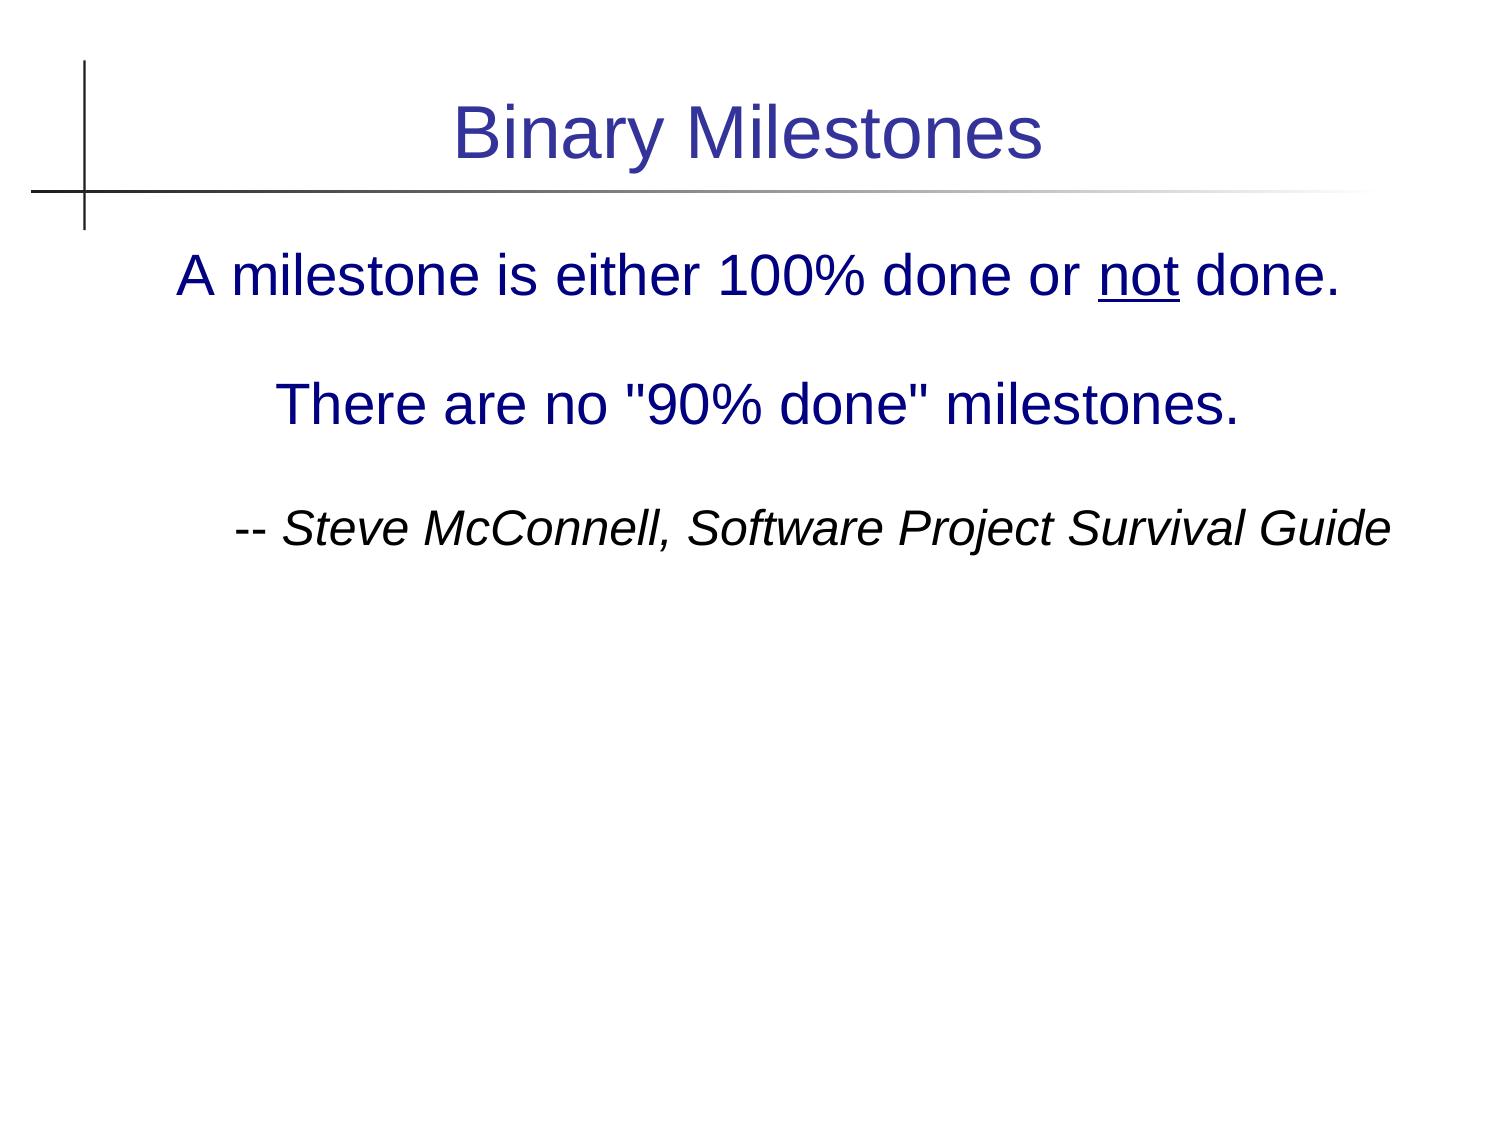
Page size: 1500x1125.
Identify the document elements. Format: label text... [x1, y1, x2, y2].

title Binary Milestones [100, 42, 1397, 182]
list A milestone is either 100% done or not done. There are no "90% done" milestones. -- Steve McConnell, Software Project Survival Guide [110, 229, 1408, 960]
